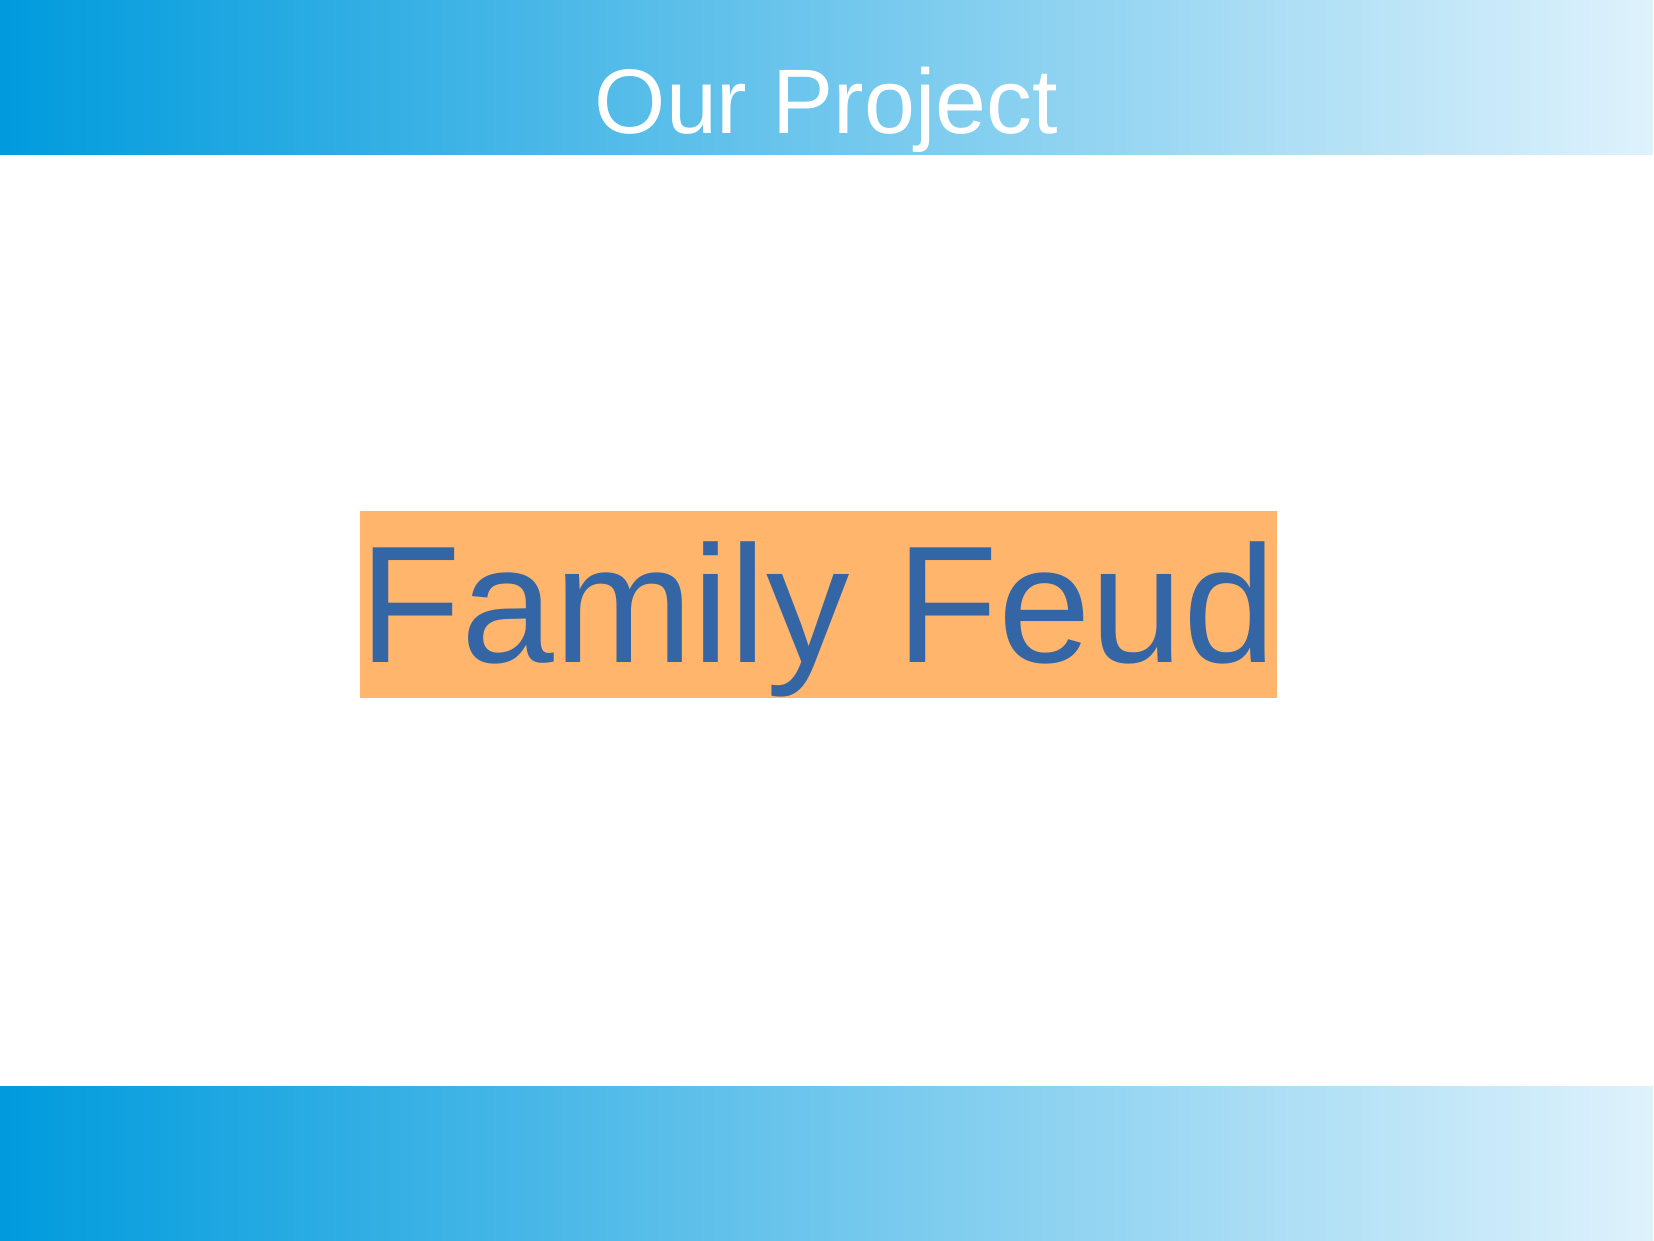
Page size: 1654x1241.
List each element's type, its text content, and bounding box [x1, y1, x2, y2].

text_box Family Feud [345, 503, 1292, 706]
title Our Project [82, 49, 1571, 155]
